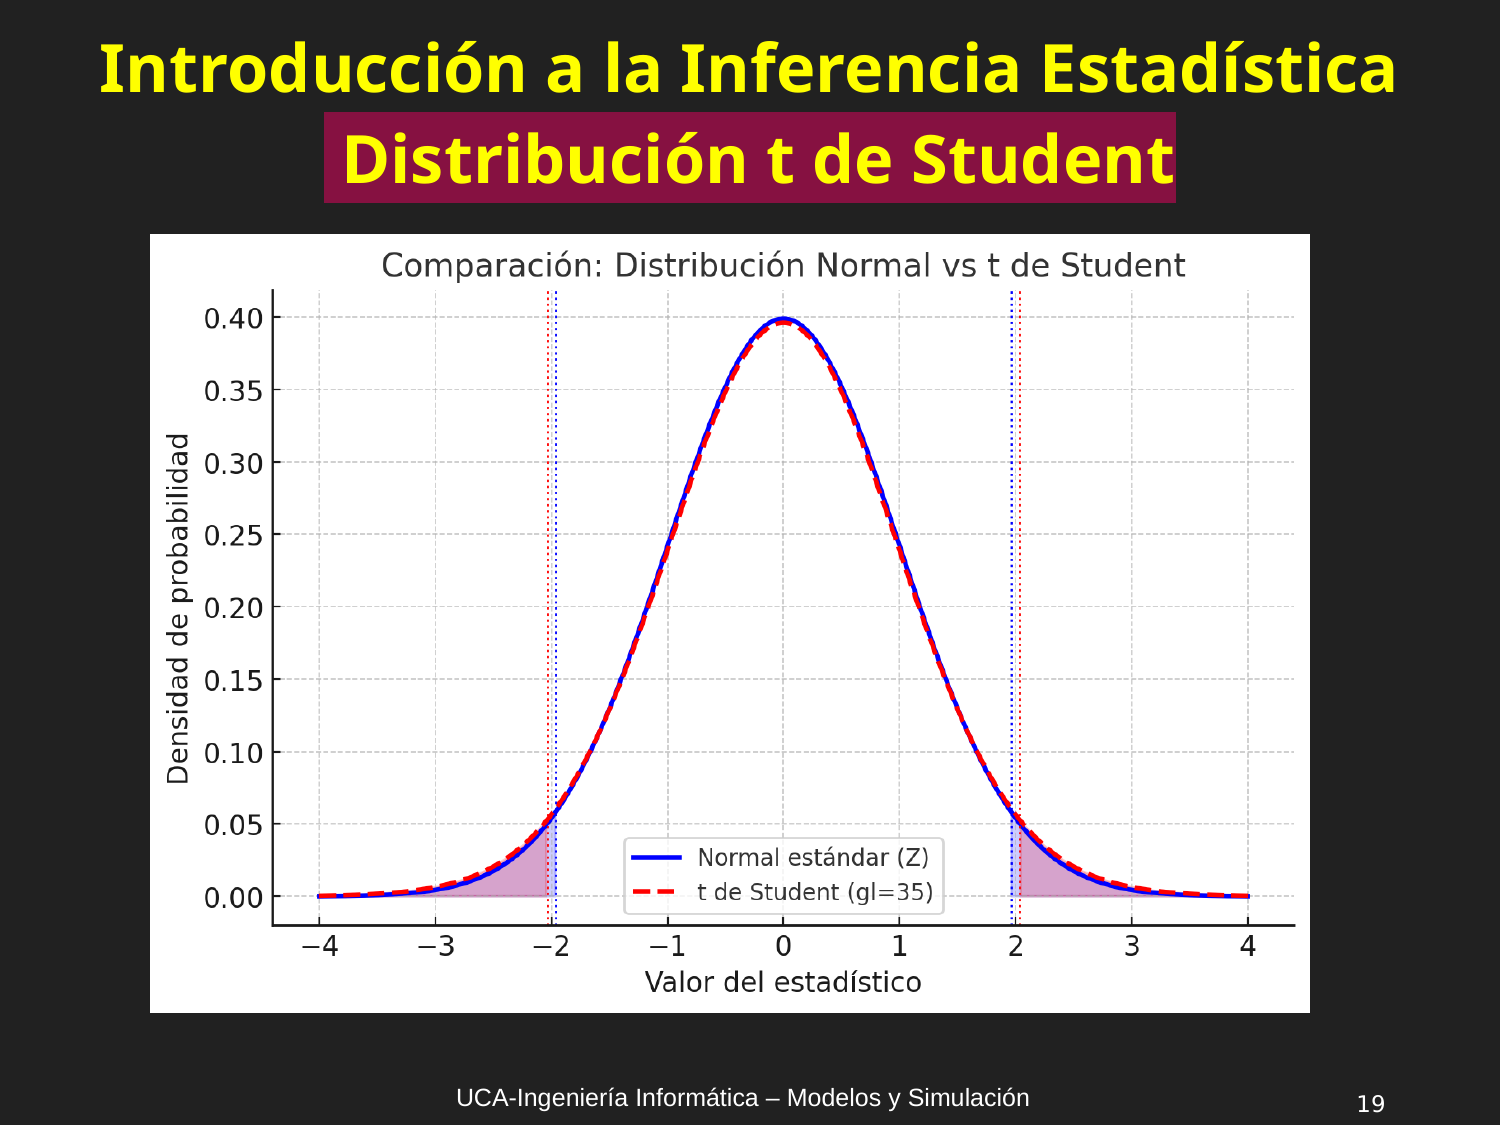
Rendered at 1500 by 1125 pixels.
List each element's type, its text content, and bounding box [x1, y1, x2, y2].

picture [150, 234, 1310, 1013]
title Introducción a la Inferencia Estadística Distribución t de Student [75, 37, 1426, 188]
list [75, 224, 1426, 1043]
